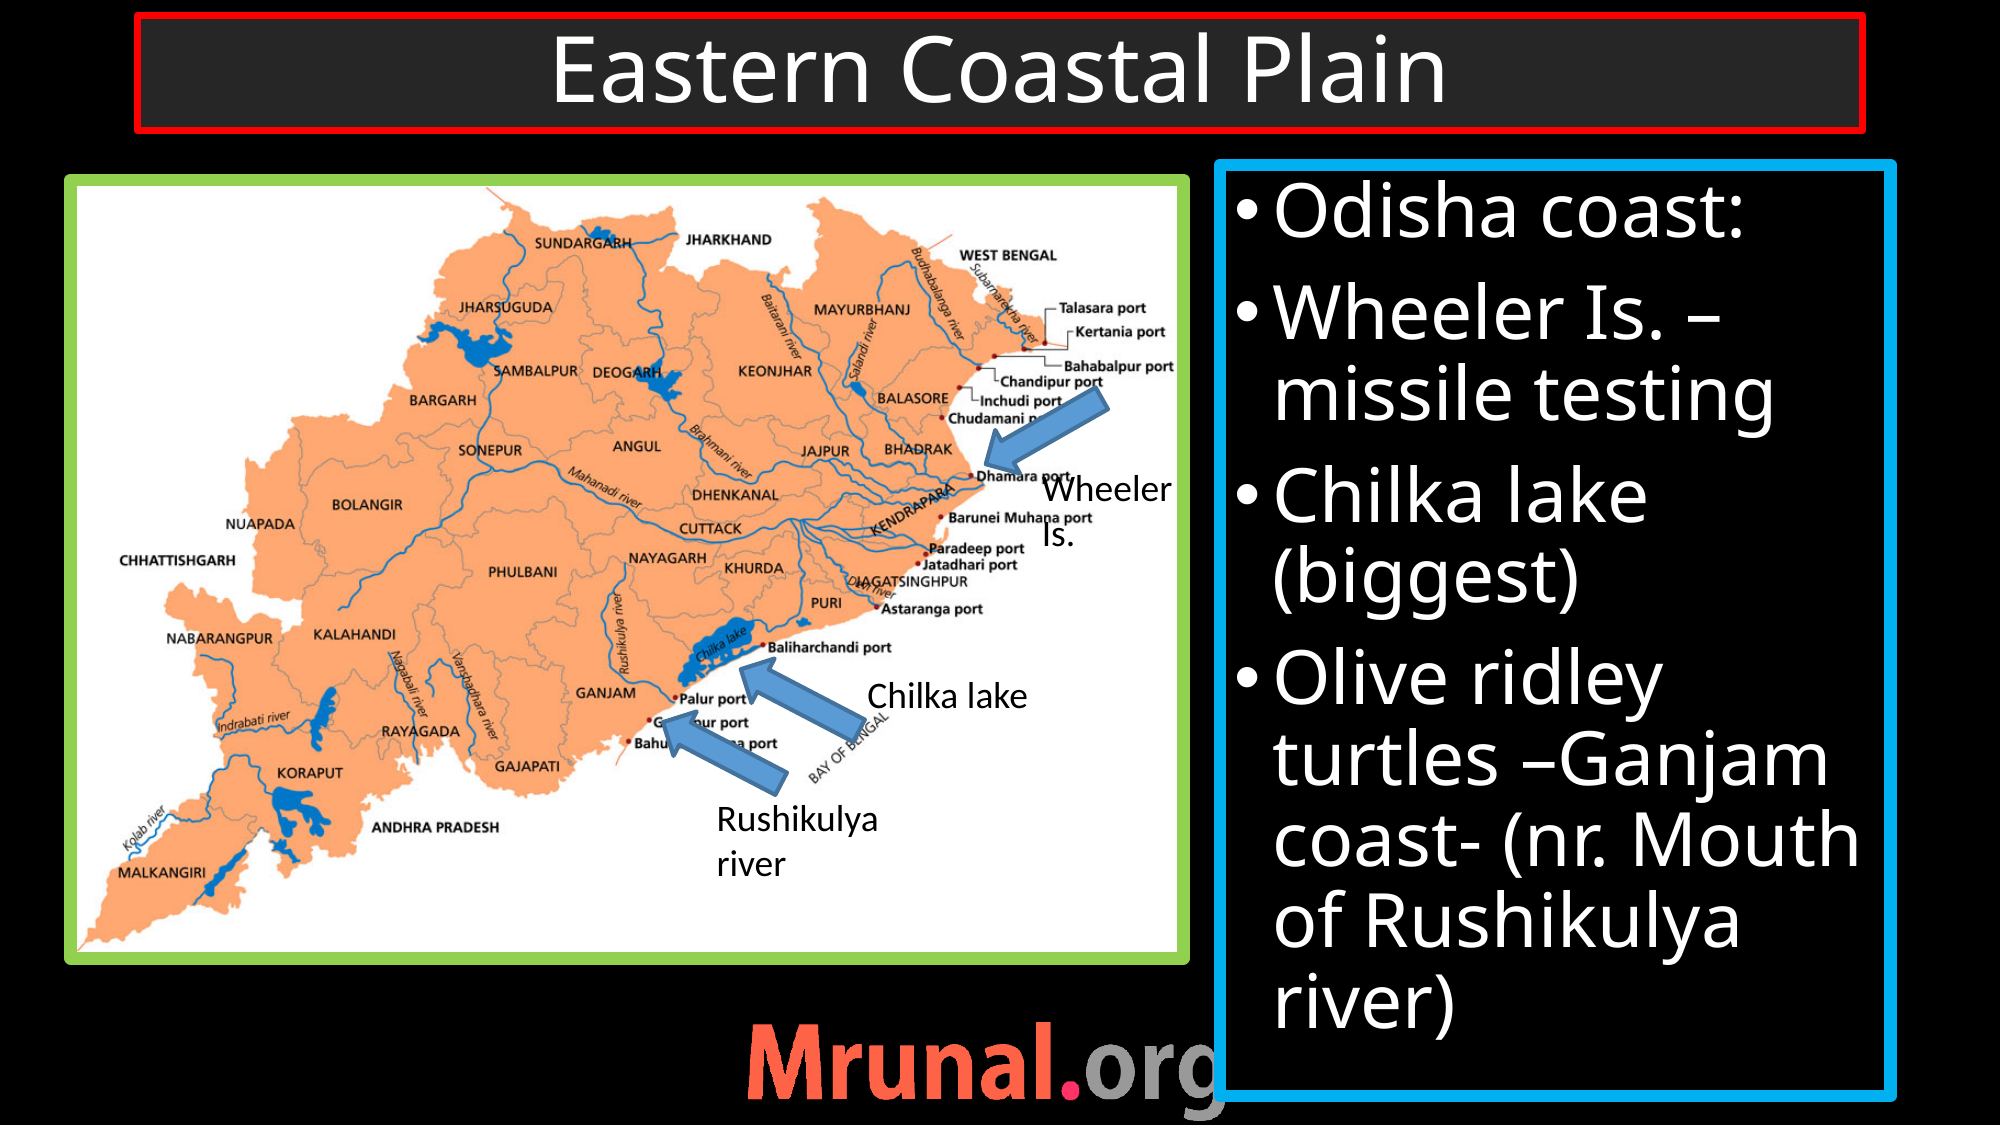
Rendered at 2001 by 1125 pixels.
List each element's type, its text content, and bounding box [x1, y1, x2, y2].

list Odisha coast: Wheeler Is. –missile testing Chilka lake (biggest) Olive ridley turtles –Ganjam coast- (nr. Mouth of Rushikulya river) [1219, 165, 1891, 1096]
text_box Wheeler Is. [1027, 456, 1192, 562]
text_box [985, 387, 1108, 474]
picture [741, 1005, 1230, 1125]
text_box Rushikulya river [701, 786, 947, 892]
picture [76, 186, 1178, 953]
text_box [662, 711, 787, 786]
title Eastern Coastal Plain [137, 15, 1863, 131]
text_box Chilka lake [852, 664, 1124, 724]
text_box [740, 658, 863, 742]
